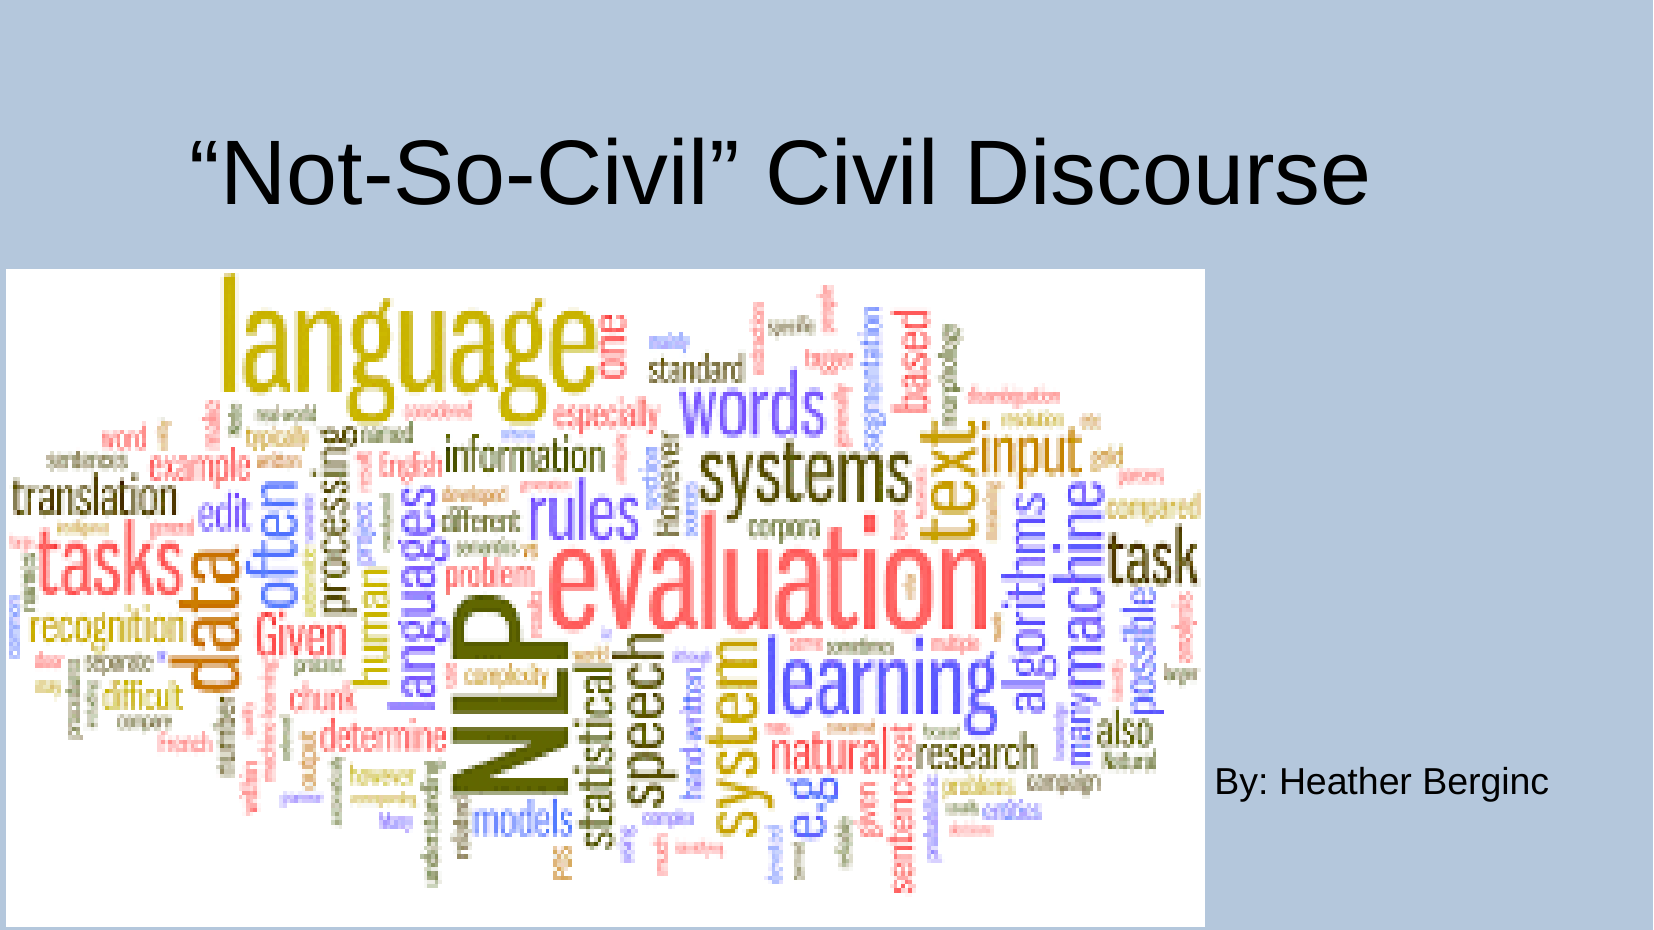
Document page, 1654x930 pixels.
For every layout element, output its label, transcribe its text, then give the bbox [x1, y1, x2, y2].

picture [6, 269, 1205, 927]
text_box By: Heather Berginc [1199, 753, 1620, 810]
title “Not-So-Civil” Civil Discourse [134, 44, 1455, 300]
